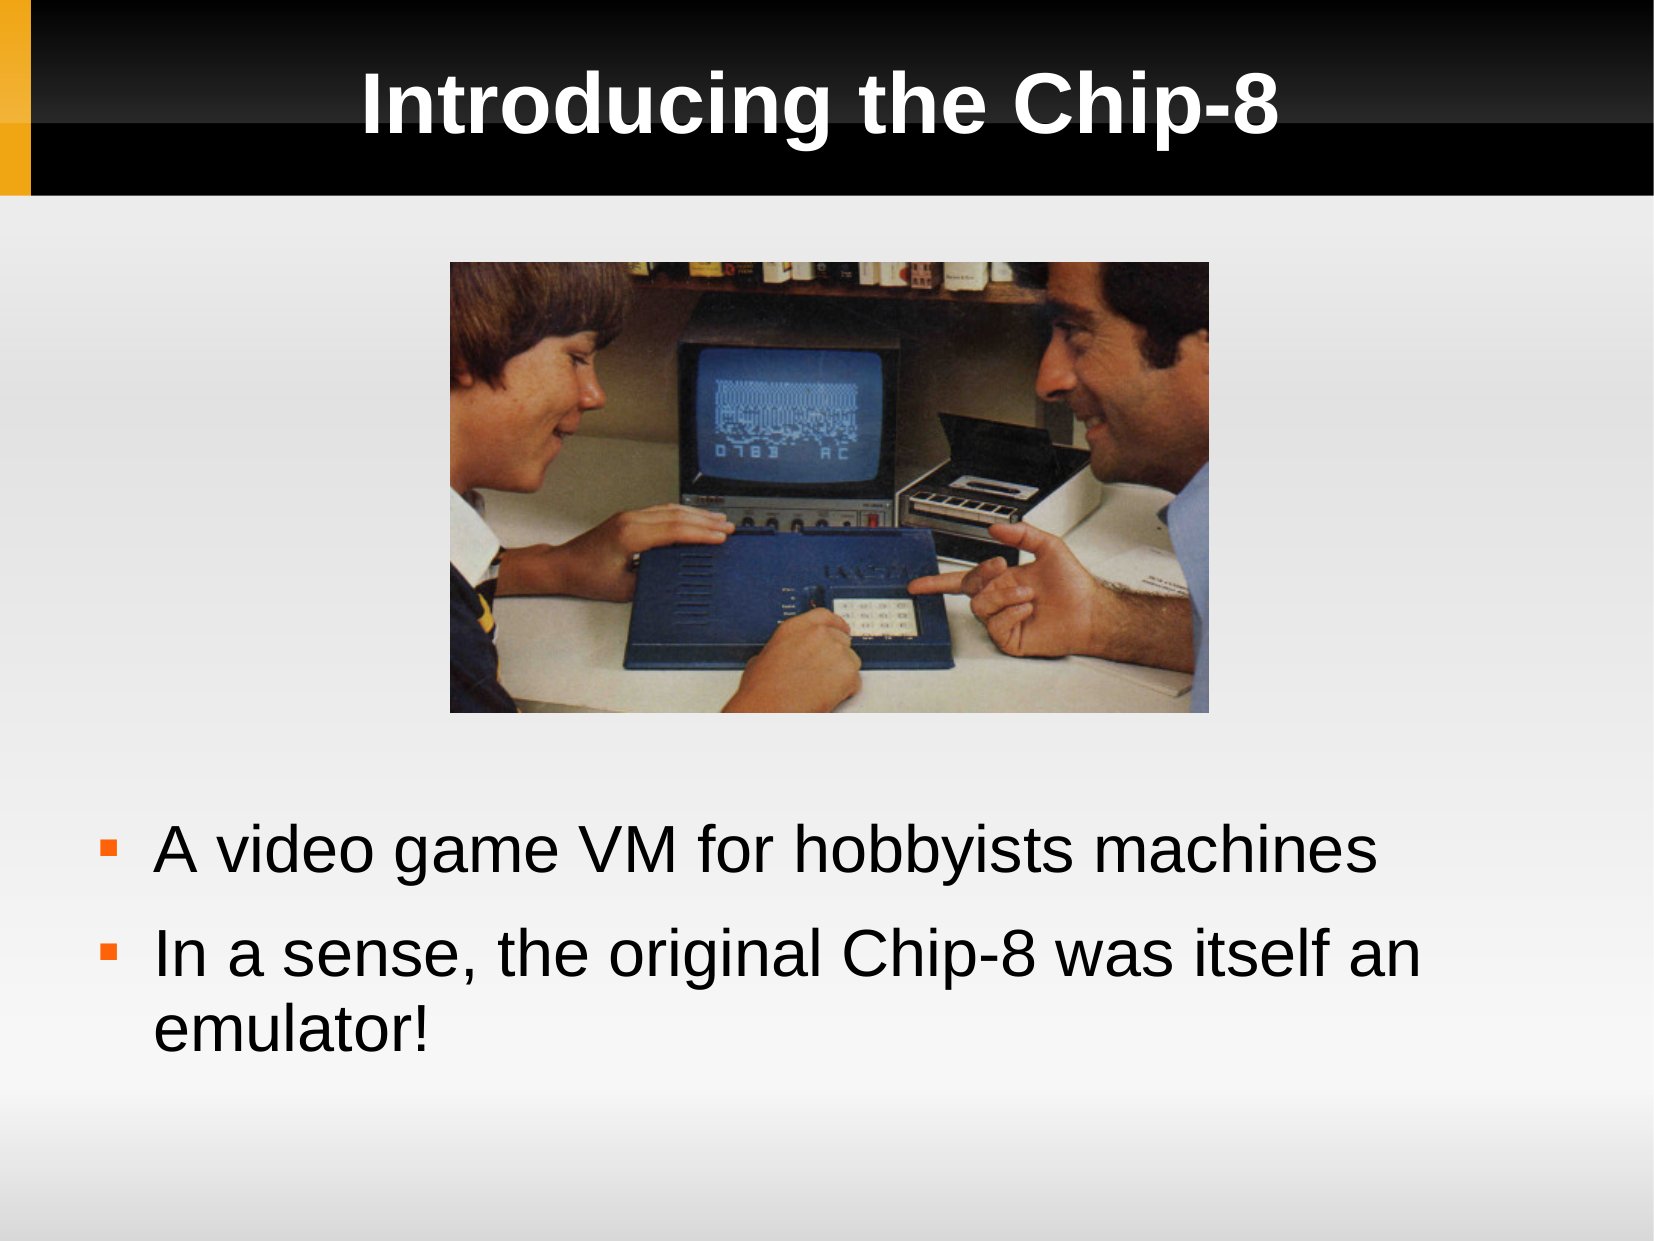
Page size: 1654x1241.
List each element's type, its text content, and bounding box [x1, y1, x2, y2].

picture [0, 0, 1654, 1241]
list A video game VM for hobbyists machines In a sense, the original Chip-8 was itself an emulator! [82, 290, 1571, 1094]
title Introducing the Chip-8 [76, 0, 1565, 208]
